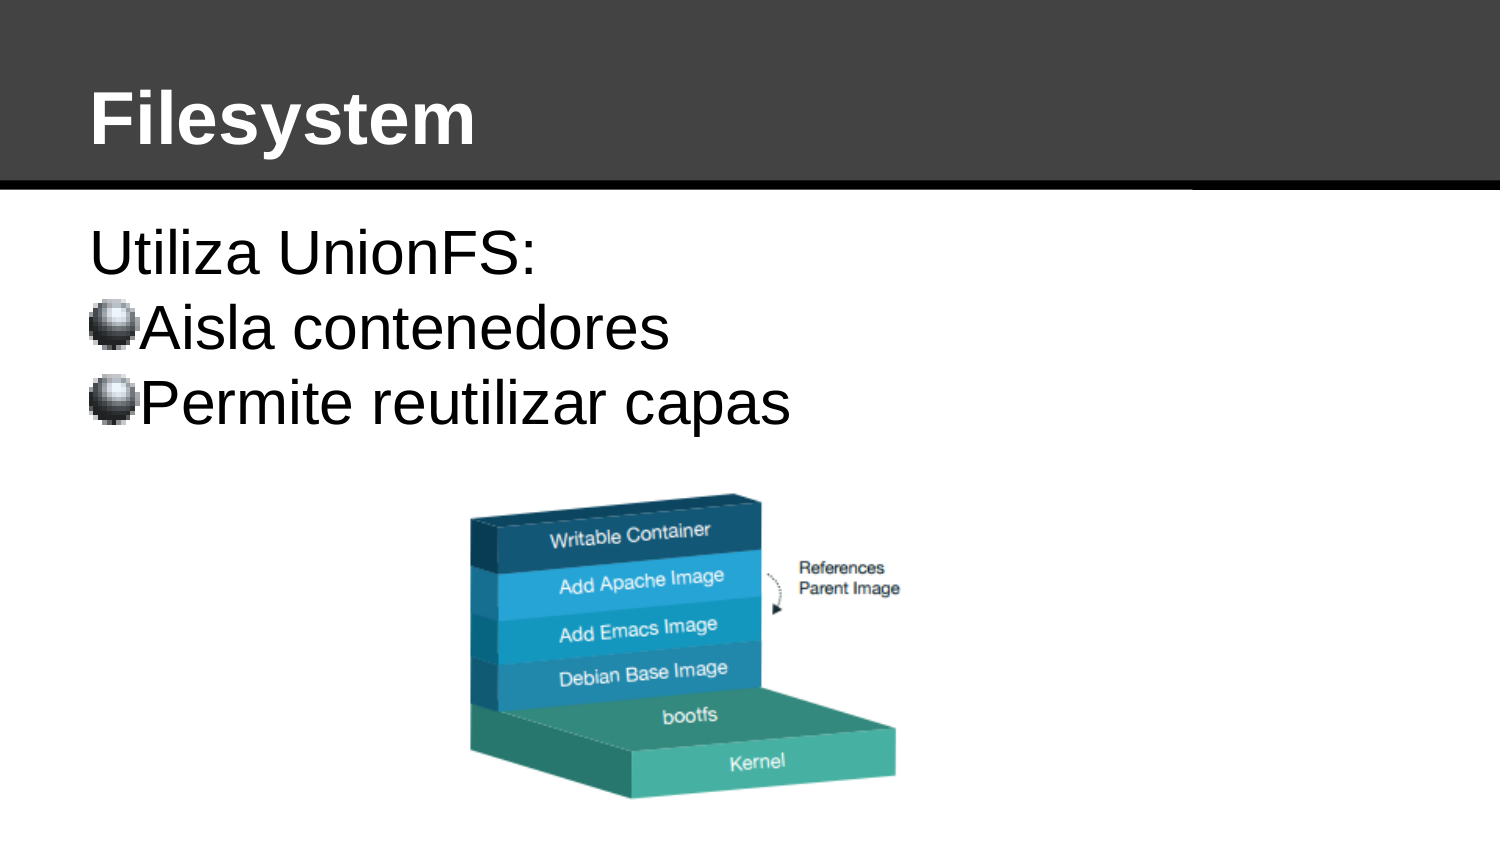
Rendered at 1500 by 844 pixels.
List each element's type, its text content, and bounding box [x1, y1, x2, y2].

picture [89, 299, 140, 350]
text_box Utiliza UnionFS: Aisla contenedores Permite reutilizar capas [75, 196, 1425, 808]
picture [89, 374, 140, 425]
text_box Filesystem [75, 33, 1425, 175]
picture [405, 464, 965, 836]
